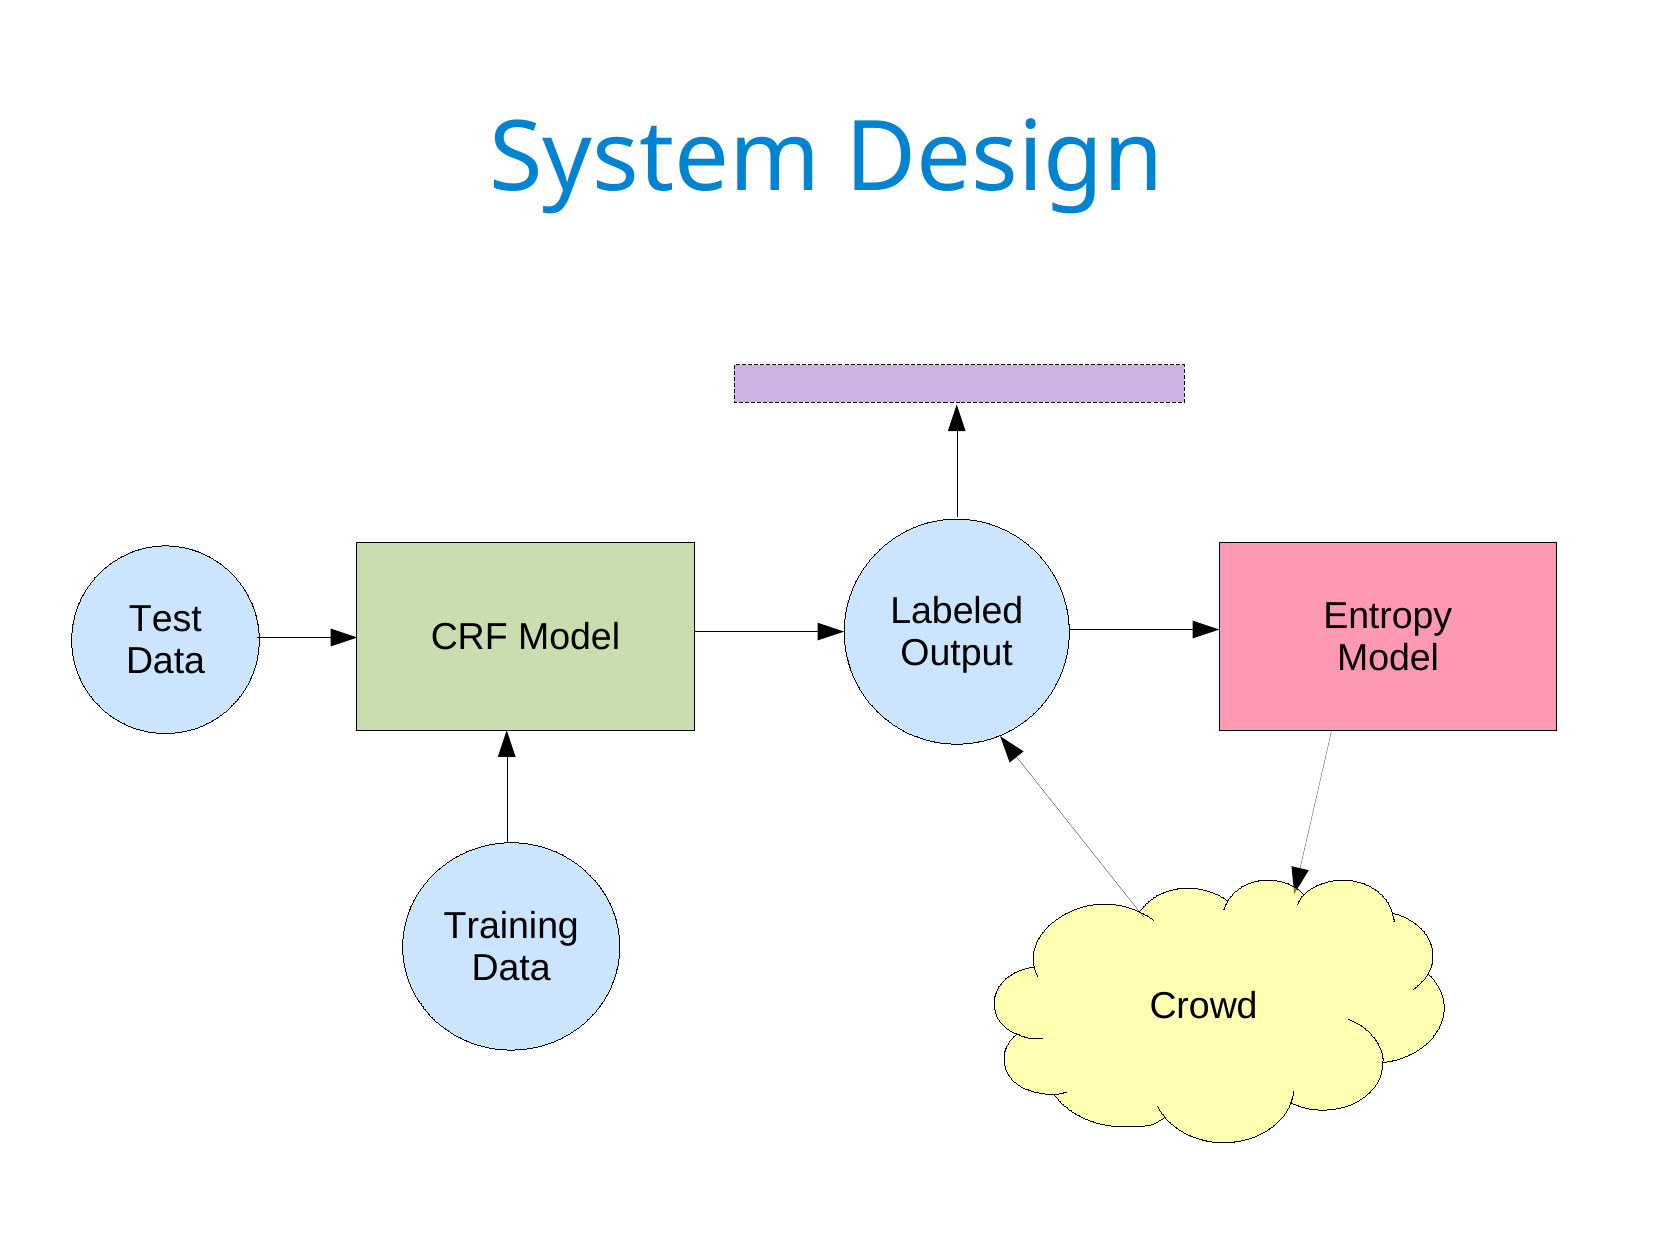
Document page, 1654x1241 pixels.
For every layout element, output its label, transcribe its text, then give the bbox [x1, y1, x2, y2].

text_box CRF Model [356, 542, 695, 731]
text_box Labeled Output [844, 519, 1070, 745]
text_box Crowd [994, 880, 1445, 1143]
title System Design [82, 49, 1571, 257]
text_box Test Data [71, 545, 260, 734]
text_box Entropy Model [1219, 542, 1557, 731]
text_box [734, 364, 1185, 403]
text_box Training Data [402, 842, 620, 1051]
